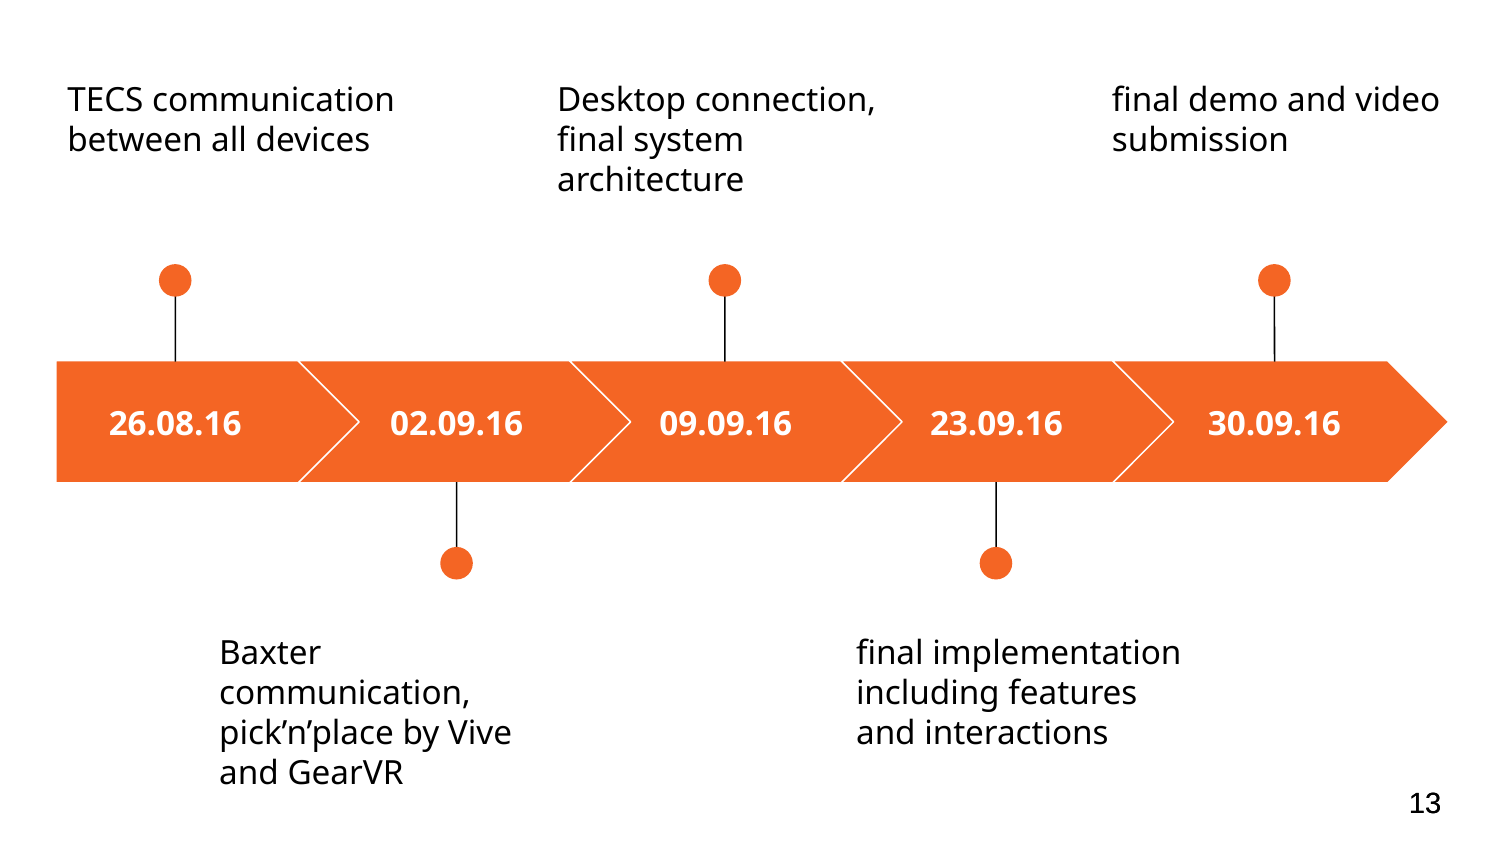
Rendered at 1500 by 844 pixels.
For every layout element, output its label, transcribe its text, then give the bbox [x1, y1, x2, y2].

text_box [979, 546, 1013, 580]
list 26.08.16 [55, 383, 295, 461]
list Desktop connection, final system architecture [542, 63, 910, 212]
list final demo and video submission [1096, 63, 1465, 212]
slide_number <number> [1394, 769, 1484, 834]
list Baxter communication, pick’n’place by Vive and GearVR [204, 616, 572, 766]
text_box [440, 546, 473, 580]
list 02.09.16 [348, 383, 565, 461]
text_box [708, 264, 742, 297]
list 23.09.16 [888, 383, 1105, 461]
text_box [55, 360, 1449, 484]
list 30.09.16 [1166, 383, 1383, 461]
list final implementation including features and interactions [841, 616, 1209, 766]
list 09.09.16 [618, 383, 834, 461]
text_box [1258, 264, 1291, 297]
text_box [158, 264, 192, 297]
list TECS communication between all devices [52, 63, 421, 212]
